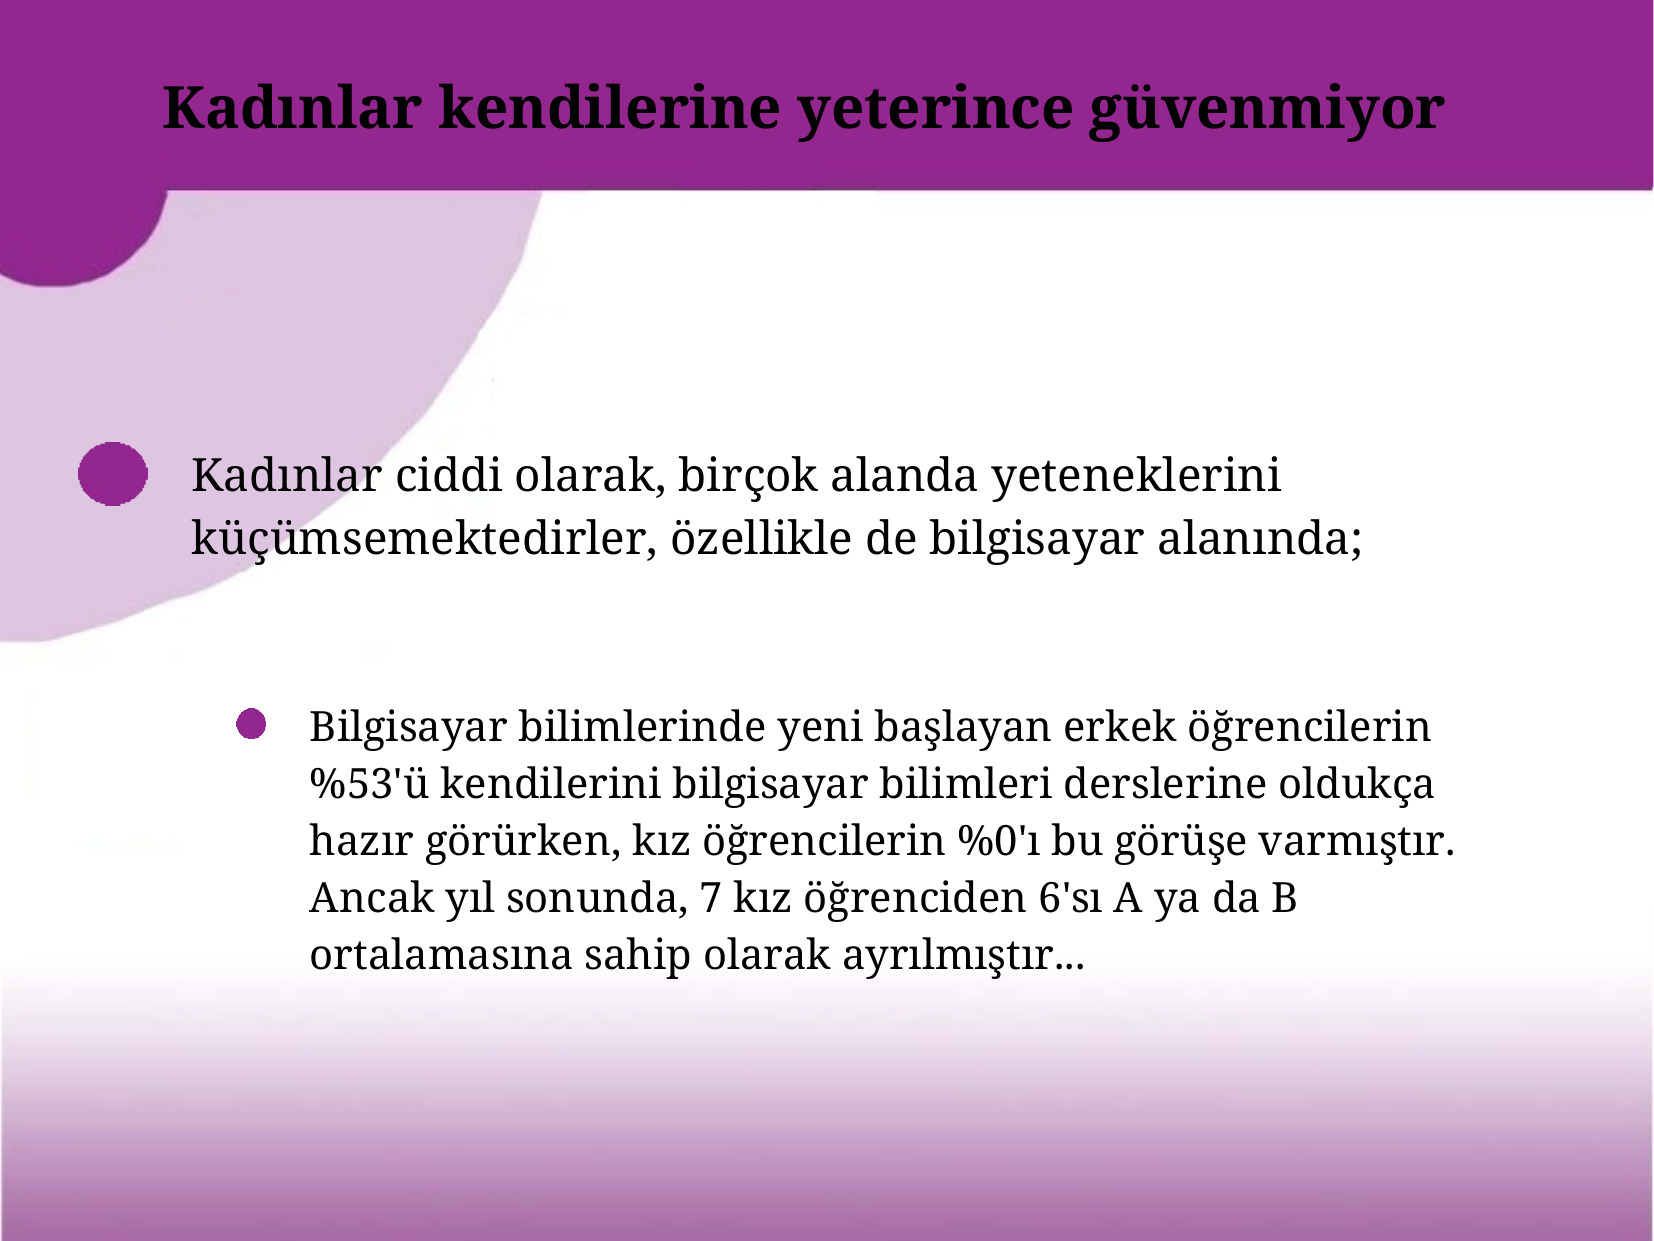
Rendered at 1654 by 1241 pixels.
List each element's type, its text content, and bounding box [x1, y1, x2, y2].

picture [0, 0, 1654, 1241]
text_box Kadınlar ciddi olarak, birçok alanda yeteneklerini küçümsemektedirler, özellikle de bilgisayar alanında; [177, 435, 1506, 557]
text_box Bilgisayar bilimlerinde yeni başlayan erkek öğrencilerin %53'ü kendilerini bilgisayar bilimleri derslerine oldukça hazır görürken, kız öğrencilerin %0'ı bu görüşe varmıştır. Ancak yıl sonunda, 7 kız öğrenciden 6'sı A ya da B ortalamasına sahip olarak ayrılmıştır... [295, 689, 1565, 947]
text_box Kadınlar kendilerine yeterince güvenmiyor [147, 59, 1625, 142]
